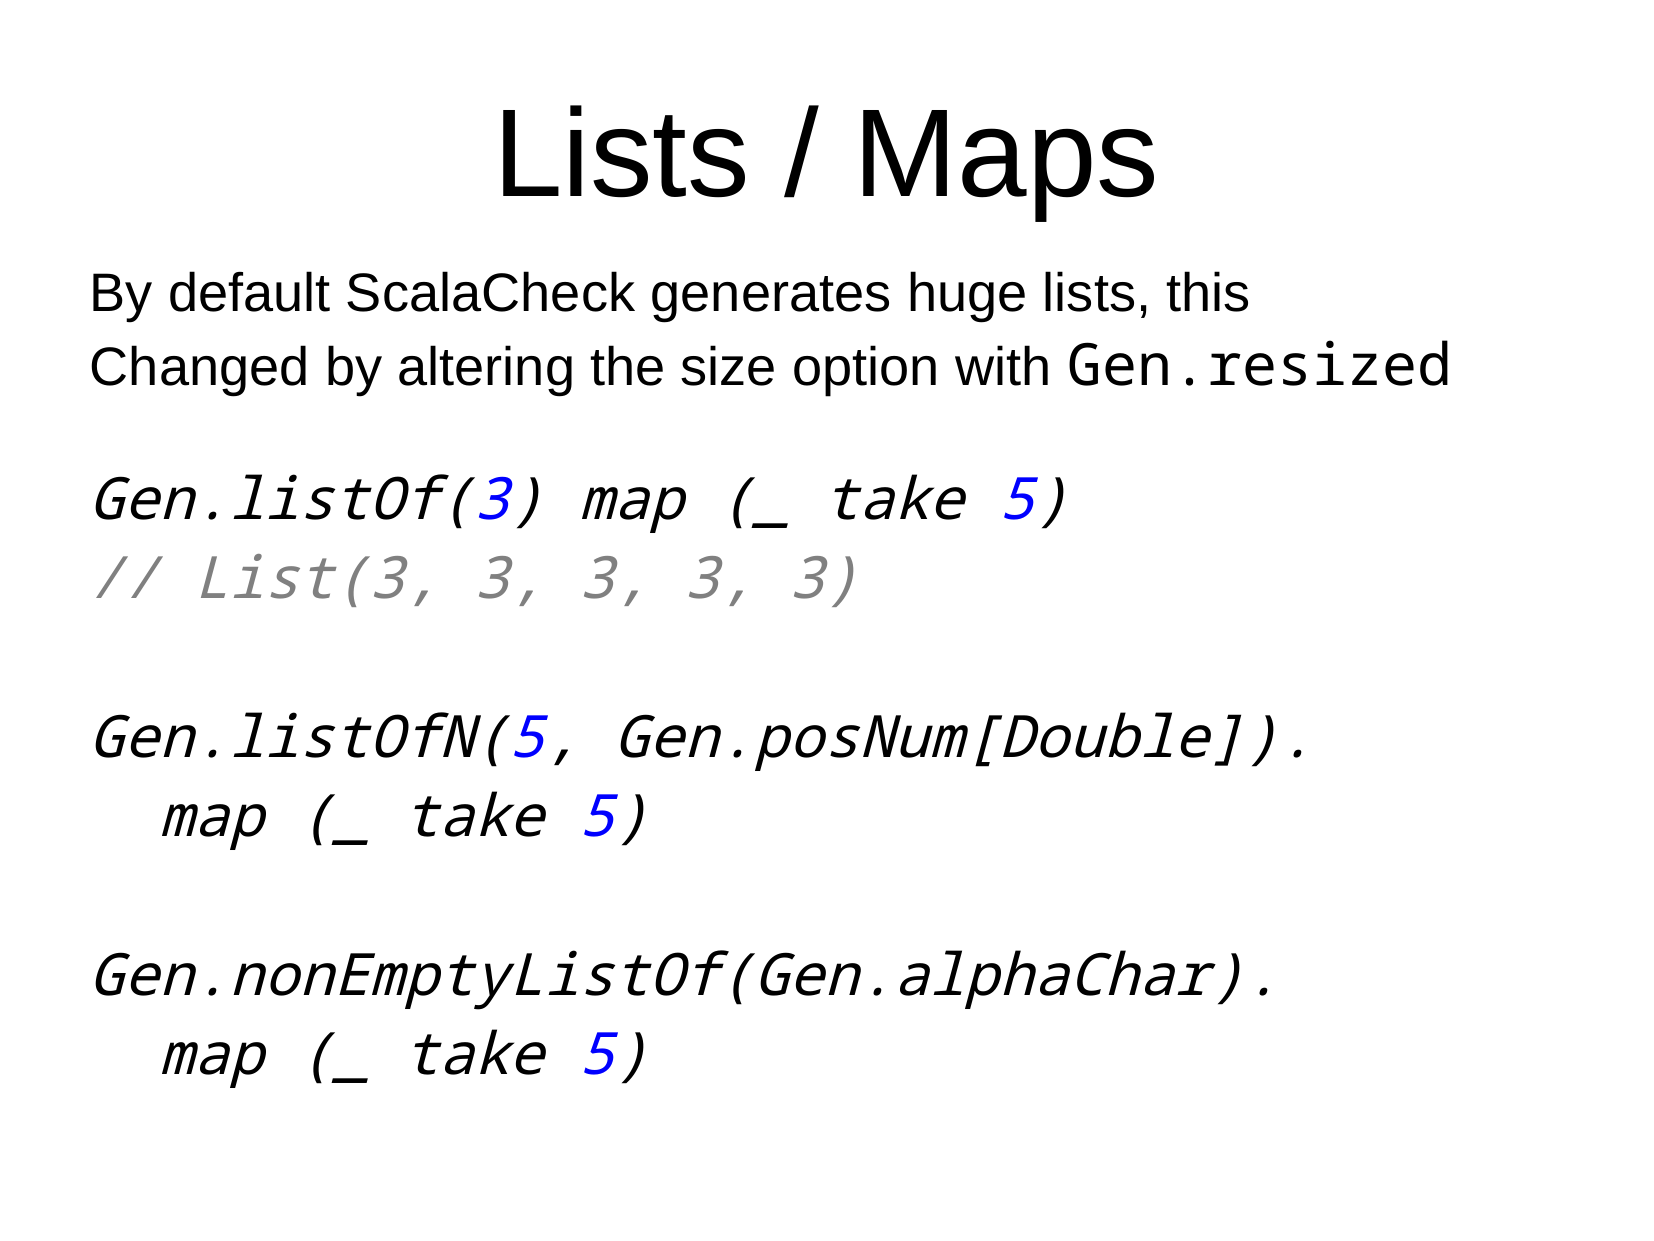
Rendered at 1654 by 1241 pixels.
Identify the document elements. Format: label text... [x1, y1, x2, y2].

text_box Gen.listOf(3) map (_ take 5) // List(3, 3, 3, 3, 3) Gen.listOfN(5, Gen.posNum[Double]). map (_ take 5) Gen.nonEmptyListOf(Gen.alphaChar). map (_ take 5) [75, 466, 1474, 931]
title Lists / Maps [82, 49, 1571, 257]
text_box By default ScalaCheck generates huge lists, this Changed by altering the size option with Gen.resized [75, 255, 1561, 466]
